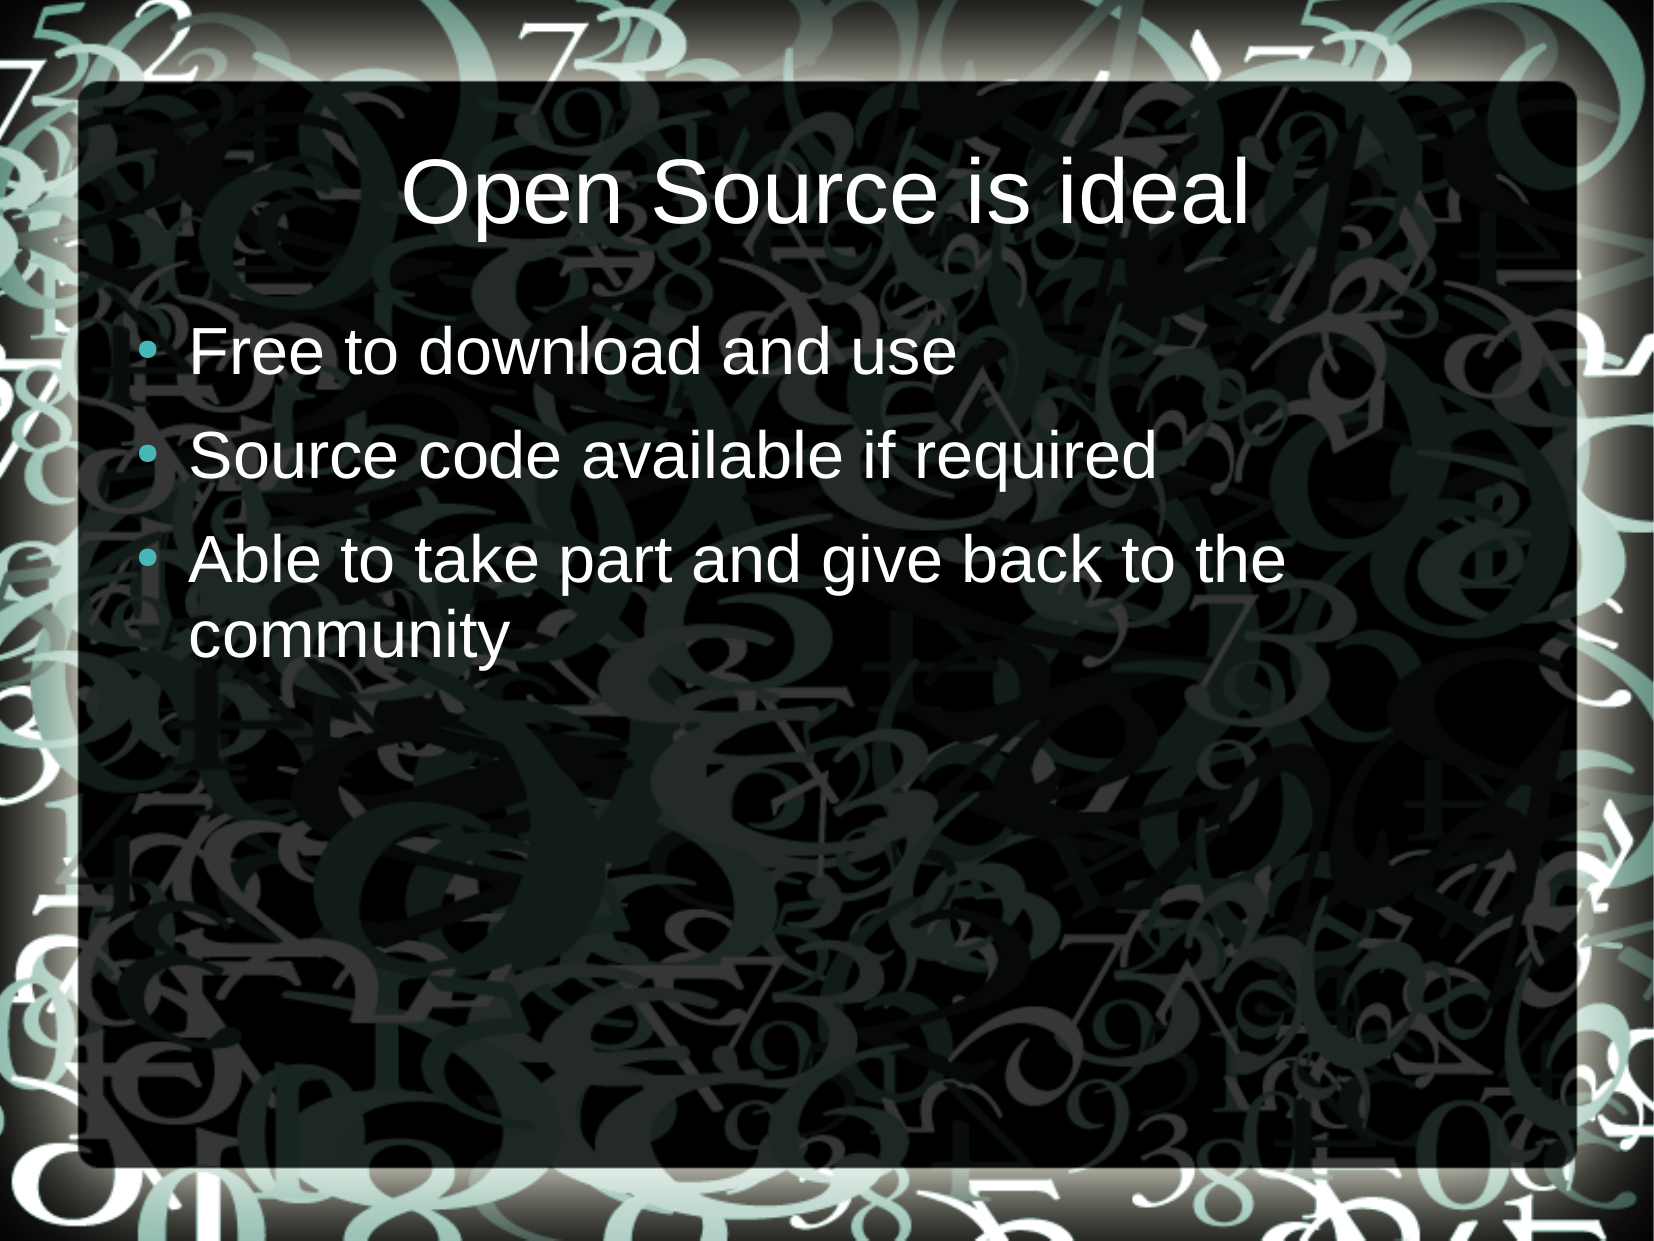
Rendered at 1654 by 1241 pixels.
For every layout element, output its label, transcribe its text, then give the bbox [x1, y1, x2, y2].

list Free to download and use Source code available if required Able to take part and give back to the community [118, 313, 1542, 1028]
picture [0, 0, 1654, 1241]
title Open Source is ideal [82, 88, 1571, 296]
